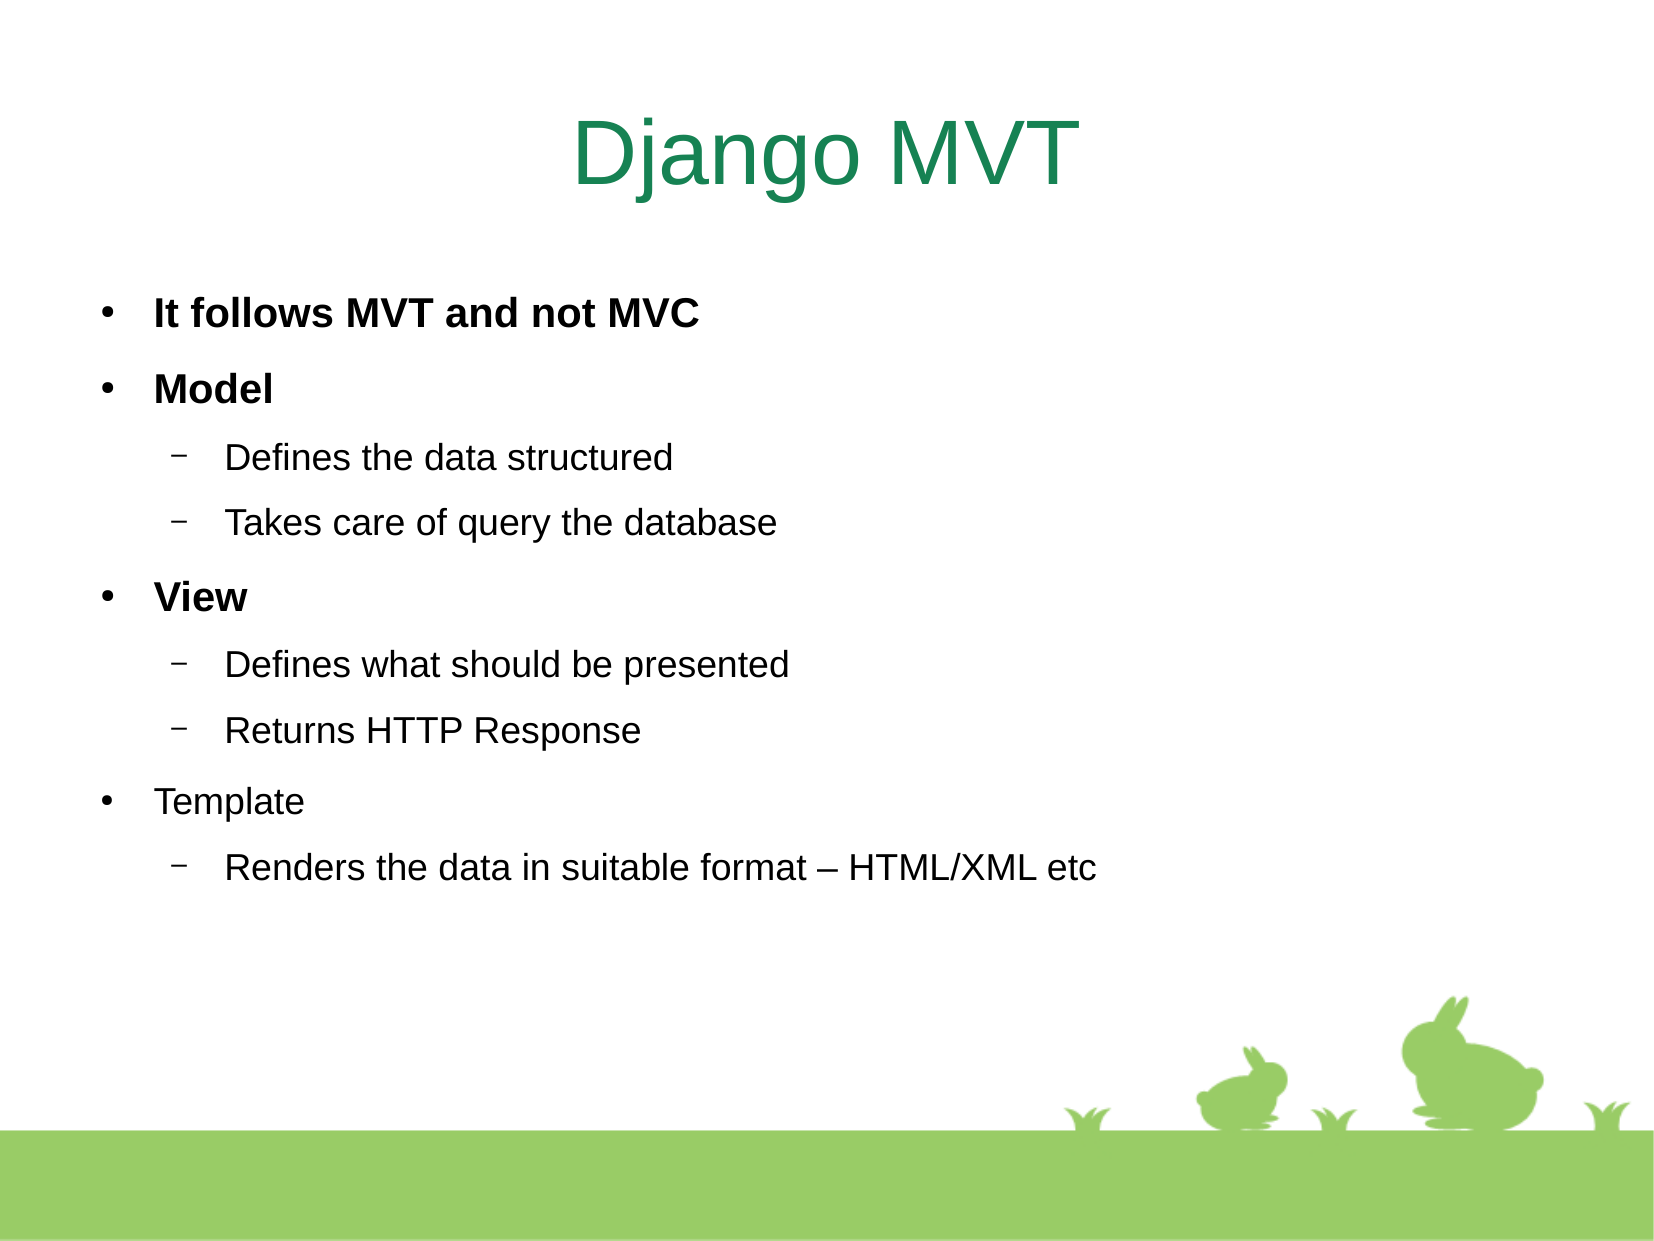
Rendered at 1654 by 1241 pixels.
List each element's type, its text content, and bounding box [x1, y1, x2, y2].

list It follows MVT and not MVC Model Defines the data structured Takes care of query the database View Defines what should be presented Returns HTTP Response Template Renders the data in suitable format – HTML/XML etc [82, 290, 1571, 1010]
title Django MVT [82, 49, 1571, 257]
picture [0, 0, 1654, 1241]
